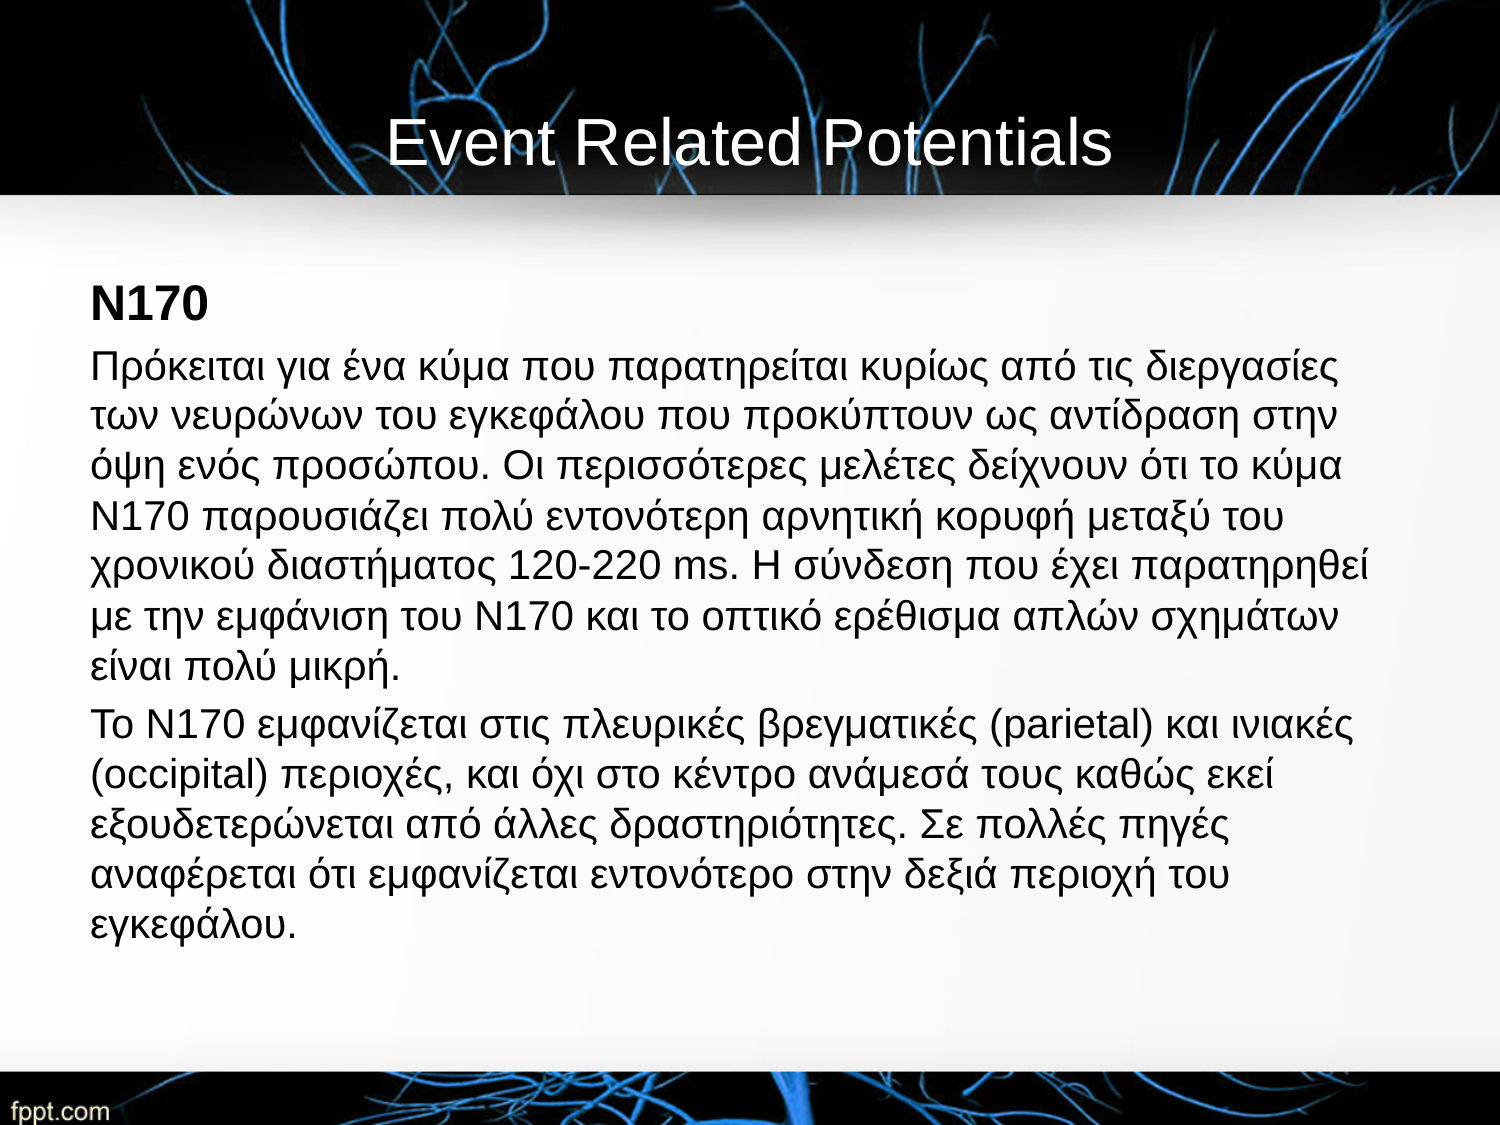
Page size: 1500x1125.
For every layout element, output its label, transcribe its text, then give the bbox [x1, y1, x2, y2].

list Ν170 Πρόκειται για ένα κύμα που παρατηρείται κυρίως από τις διεργασίες των νευρώνων του εγκεφάλου που προκύπτουν ως αντίδραση στην όψη ενός προσώπου. Οι περισσότερες μελέτες δείχνουν ότι το κύμα N170 παρουσιάζει πολύ εντονότερη αρνητική κορυφή μεταξύ του χρονικού διαστήματος 120-220 ms. Η σύνδεση που έχει παρατηρηθεί με την εμφάνιση του Ν170 και το οπτικό ερέθισμα απλών σχημάτων είναι πολύ μικρή. Το Ν170 εμφανίζεται στις πλευρικές βρεγματικές (parietal) και ινιακές (occipital) περιοχές, και όχι στο κέντρο ανάμεσά τους καθώς εκεί εξουδετερώνεται από άλλες δραστηριότητες. Σε πολλές πηγές αναφέρεται ότι εμφανίζεται εντονότερο στην δεξιά περιοχή του εγκεφάλου. [75, 262, 1425, 1005]
title Event Related Potentials [75, 45, 1425, 233]
picture [0, 0, 1500, 1125]
